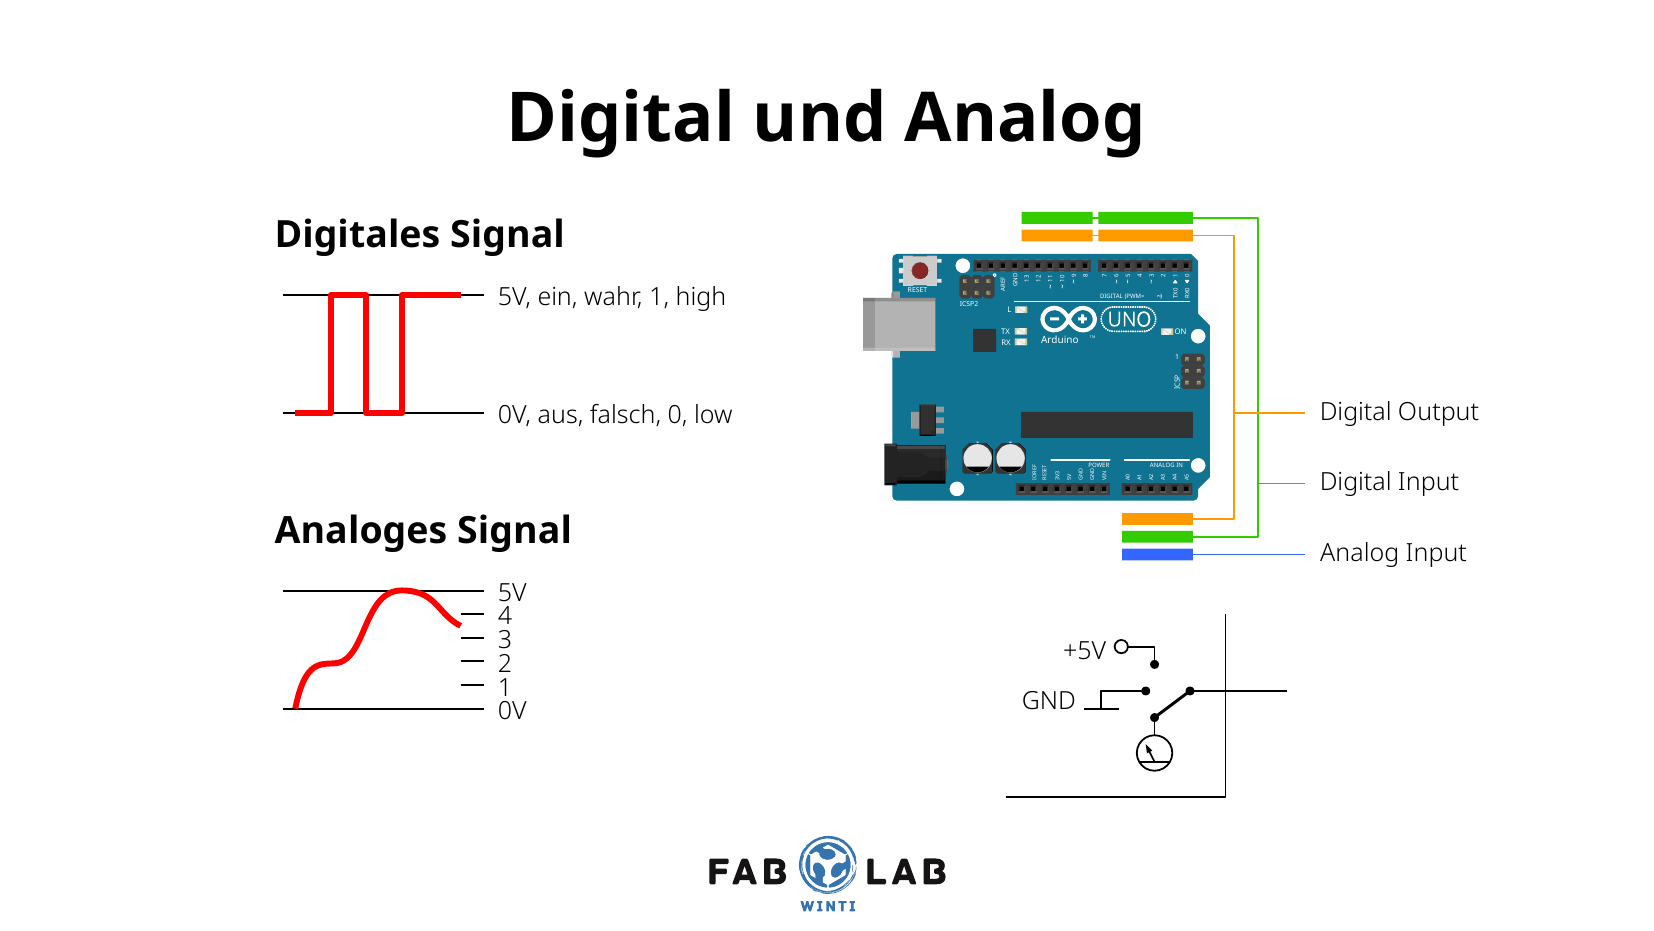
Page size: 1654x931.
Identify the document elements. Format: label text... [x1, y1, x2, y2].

text_box [1098, 211, 1193, 224]
text_box Digitales Signal [259, 200, 547, 260]
text_box 4 [483, 590, 528, 636]
text_box Digital Output [1305, 385, 1489, 431]
text_box 5V [483, 567, 544, 612]
picture [862, 253, 1211, 502]
text_box [1098, 229, 1193, 242]
text_box [1150, 713, 1156, 722]
text_box Digital Input [1305, 456, 1468, 502]
text_box +5V [1048, 625, 1128, 670]
text_box 0V [483, 685, 544, 731]
text_box [1185, 686, 1195, 692]
text_box [1122, 548, 1193, 561]
text_box 3 [483, 636, 528, 660]
text_box 5V, ein, wahr, 1, high [483, 271, 725, 317]
text_box [1122, 513, 1193, 525]
text_box Analoges Signal [259, 495, 553, 556]
text_box Analog Input [1305, 527, 1471, 573]
text_box 2 [483, 660, 528, 683]
text_box [1021, 211, 1093, 224]
text_box [1122, 530, 1193, 543]
text_box [1150, 660, 1160, 669]
text_box 0V, aus, falsch, 0, low [483, 389, 732, 435]
text_box [1021, 229, 1093, 242]
title Digital und Analog [82, 37, 1571, 193]
text_box 1 [483, 683, 528, 707]
text_box [1141, 686, 1151, 696]
text_box GND [1007, 675, 1099, 720]
